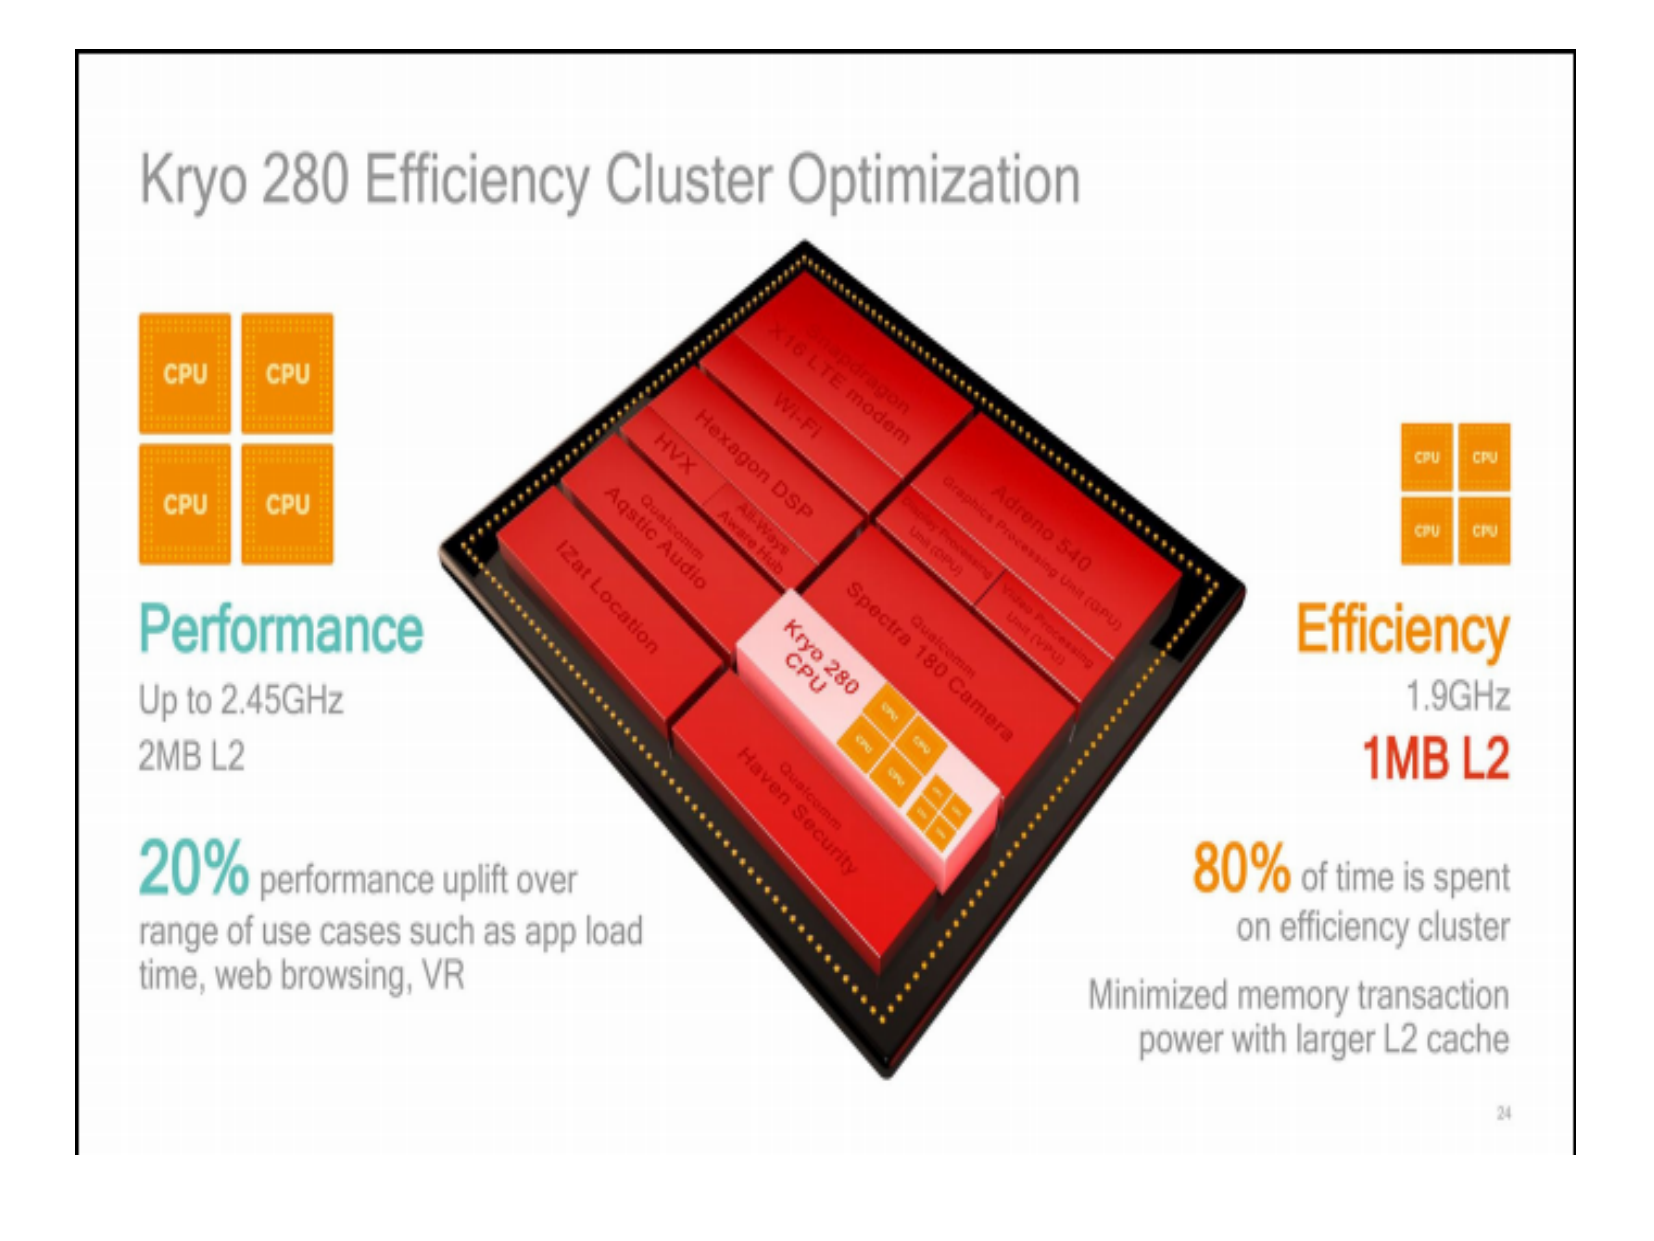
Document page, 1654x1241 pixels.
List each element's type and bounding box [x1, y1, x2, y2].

picture [75, 49, 1576, 1156]
